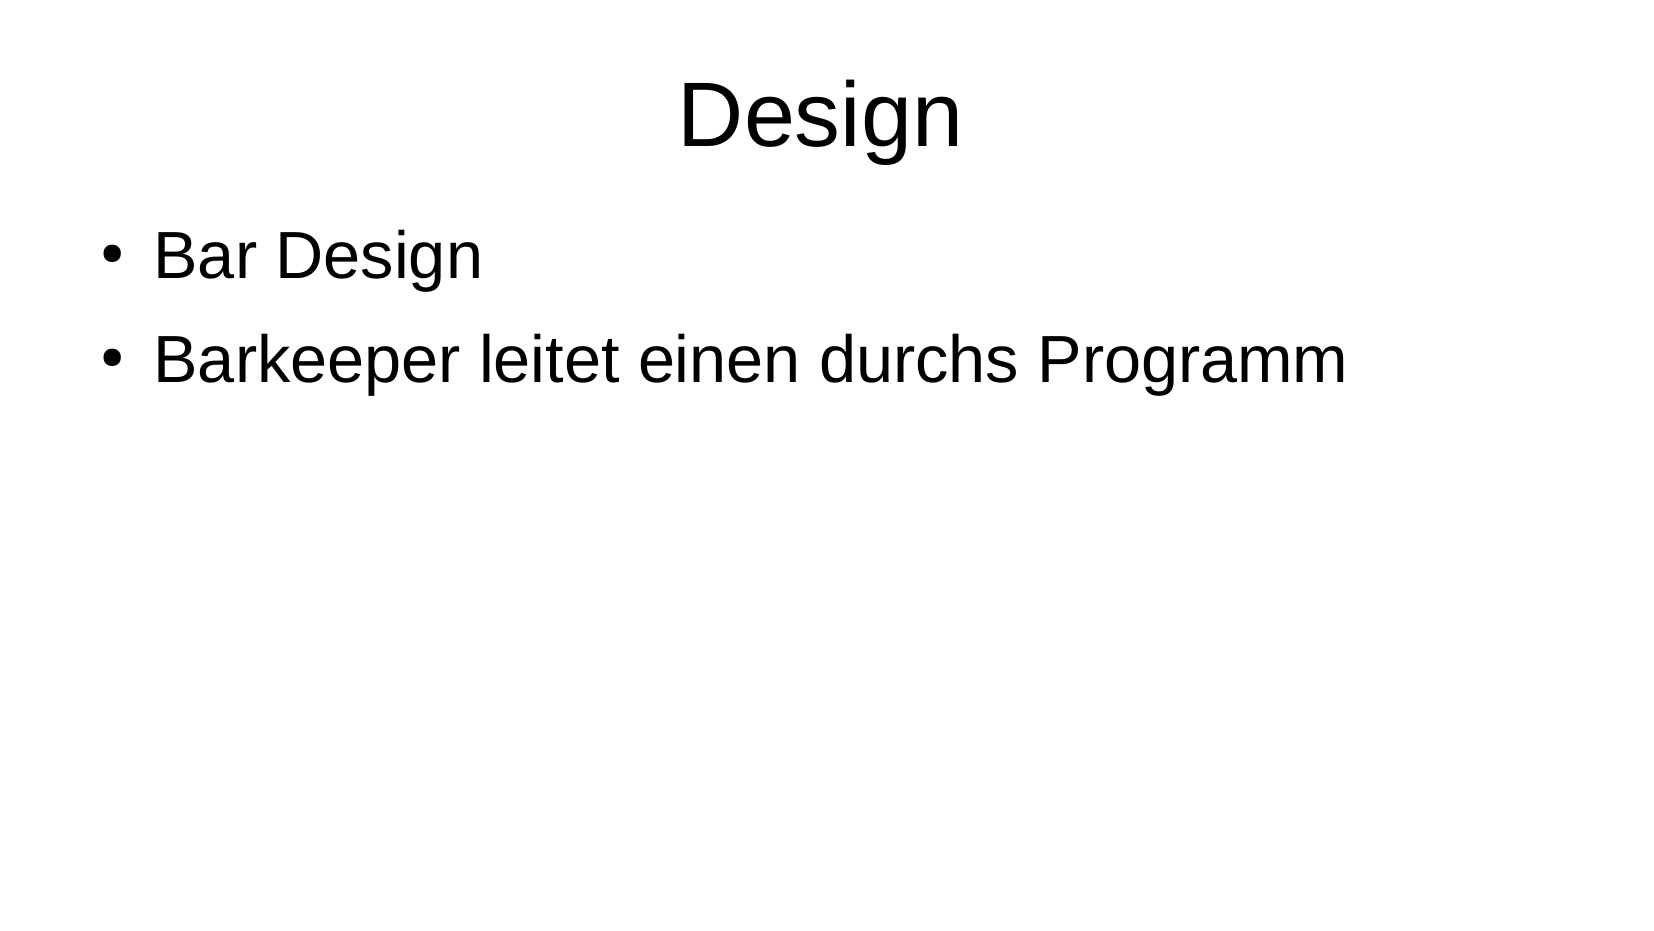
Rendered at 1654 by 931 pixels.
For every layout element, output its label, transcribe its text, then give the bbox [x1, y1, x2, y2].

list Bar Design Barkeeper leitet einen durchs Programm [82, 217, 1571, 758]
title Design [76, 37, 1565, 193]
